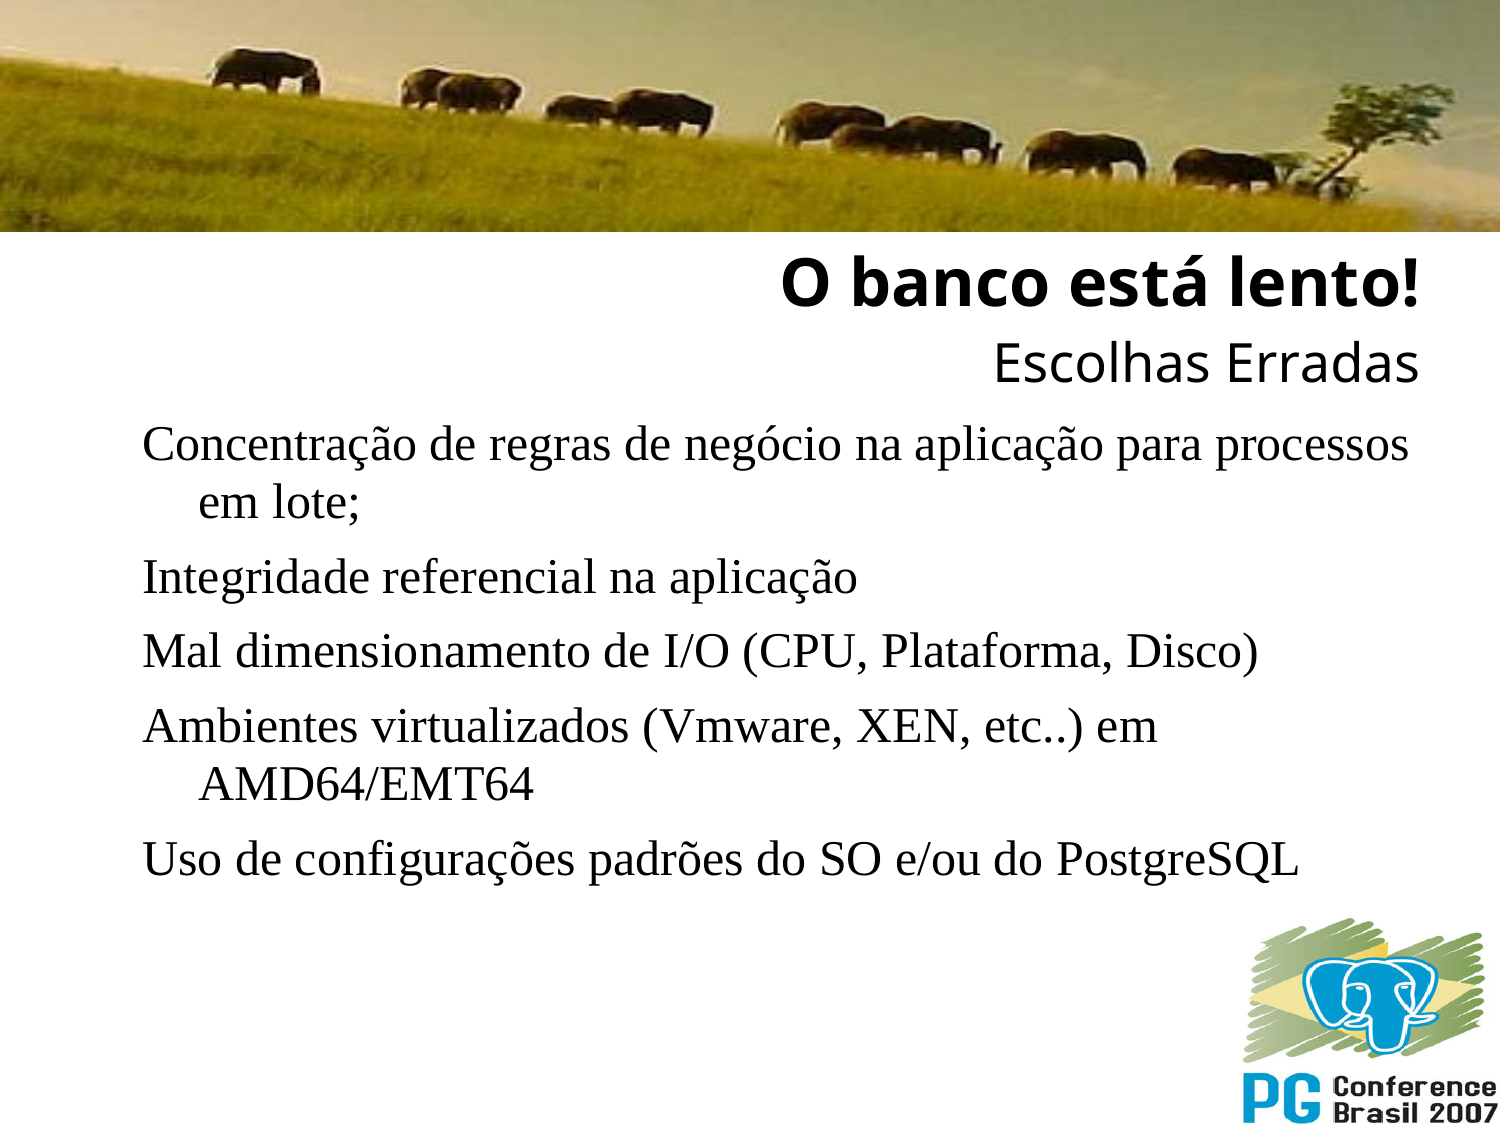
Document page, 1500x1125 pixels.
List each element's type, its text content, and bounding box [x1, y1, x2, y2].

text_box O banco está lento! Escolhas Erradas [472, 232, 1436, 389]
picture [0, 0, 1500, 232]
picture [1240, 915, 1500, 1125]
list Concentração de regras de negócio na aplicação para processos em lote; Integridade referencial na aplicação Mal dimensionamento de I/O (CPU, Plataforma, Disco) Ambientes virtualizados (Vmware, XEN, etc..) em AMD64/EMT64 Uso de configurações padrões do SO e/ou do PostgreSQL [142, 413, 1418, 975]
